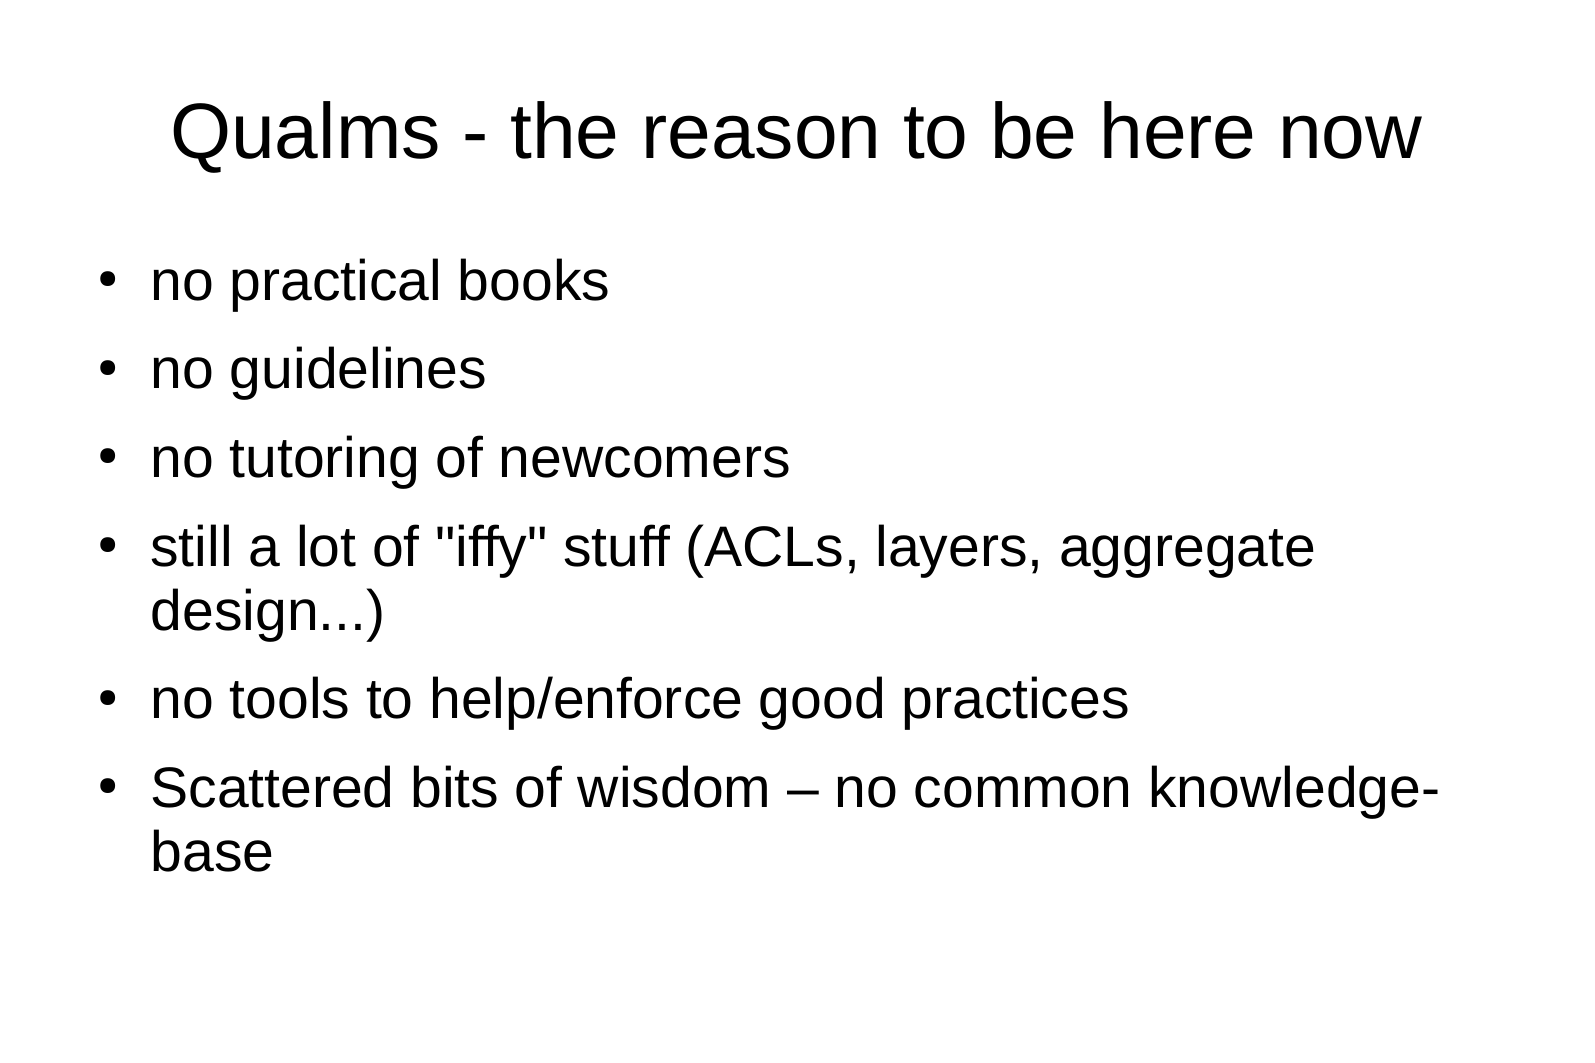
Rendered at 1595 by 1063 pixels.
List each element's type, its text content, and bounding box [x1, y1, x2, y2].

title Qualms - the reason to be here now [79, 42, 1515, 220]
list no practical books no guidelines no tutoring of newcomers still a lot of "iffy" stuff (ACLs, layers, aggregate design...) no tools to help/enforce good practices Scattered bits of wisdom – no common knowledge-base [79, 248, 1515, 951]
